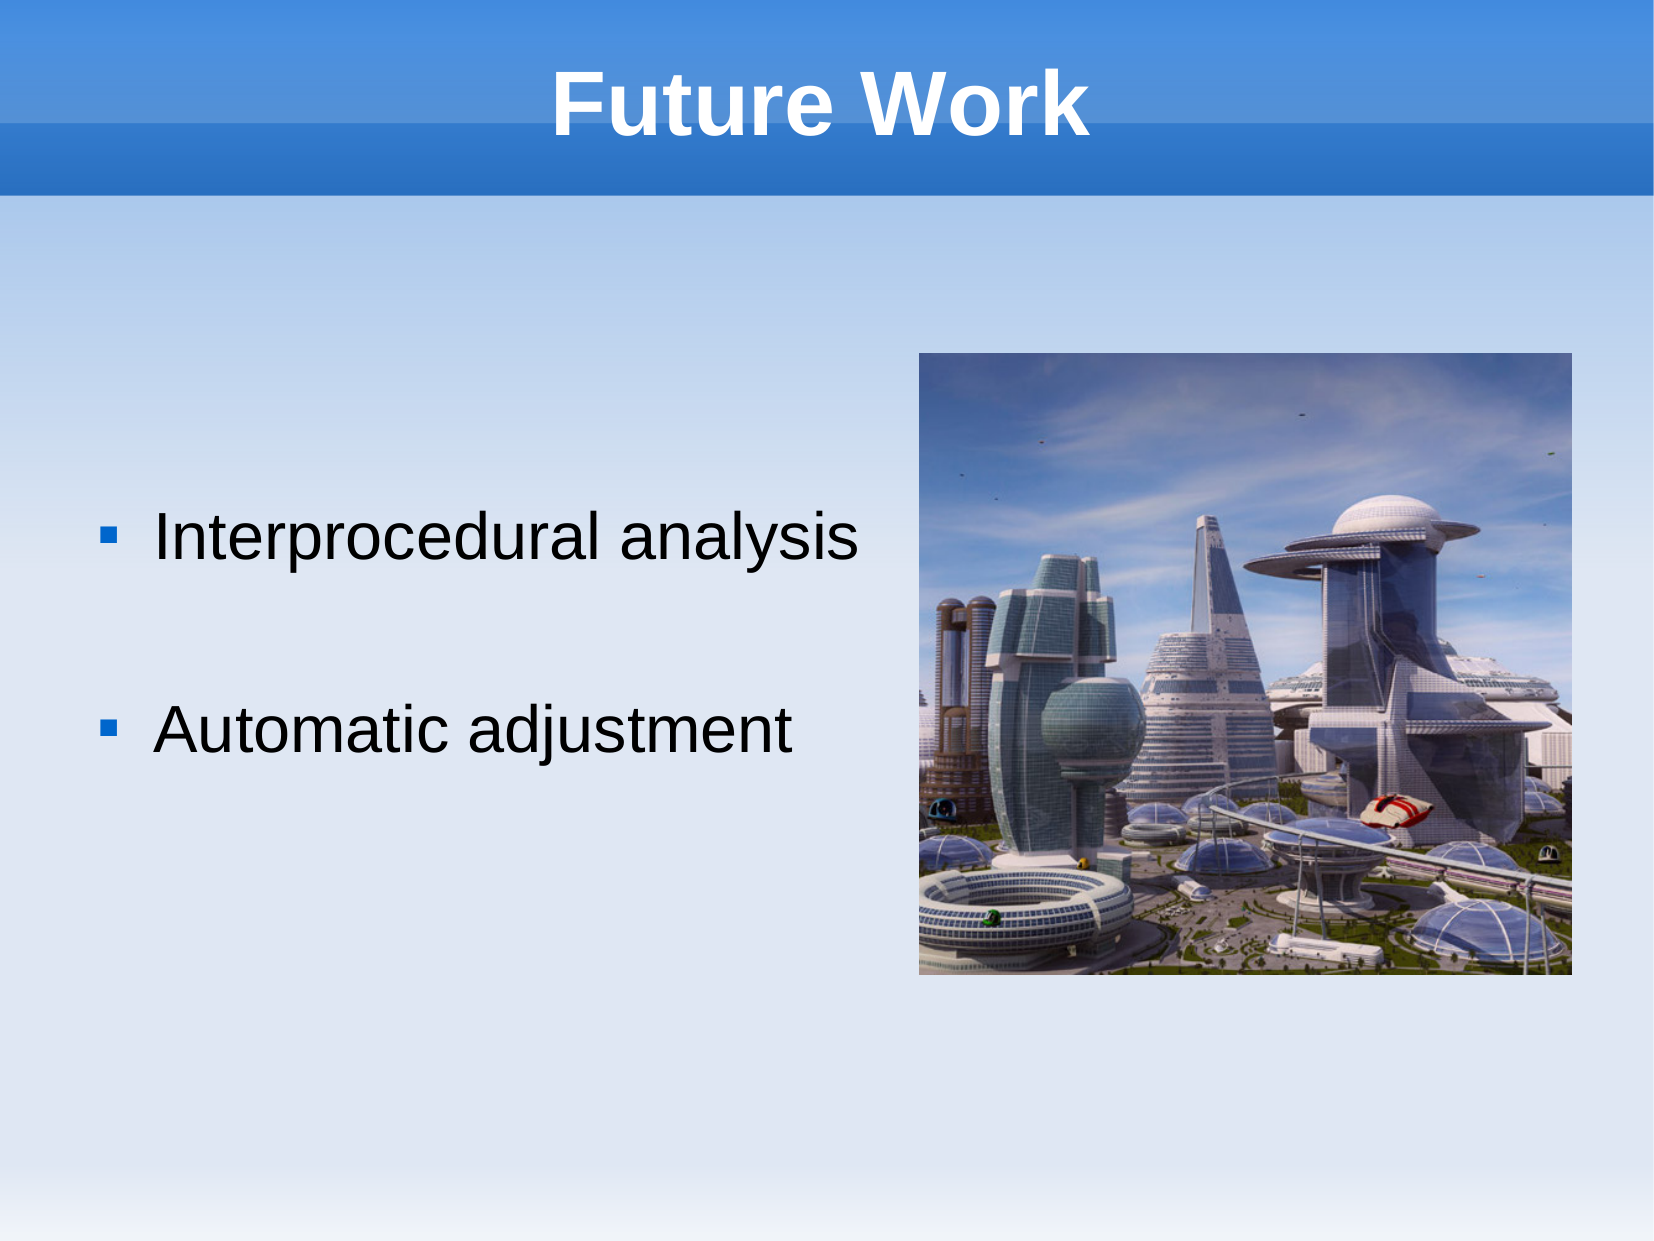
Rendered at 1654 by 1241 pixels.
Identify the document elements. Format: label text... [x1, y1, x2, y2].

title Future Work [76, 0, 1565, 208]
picture [0, 0, 1654, 1241]
list Interprocedural analysis Automatic adjustment [82, 290, 886, 1109]
